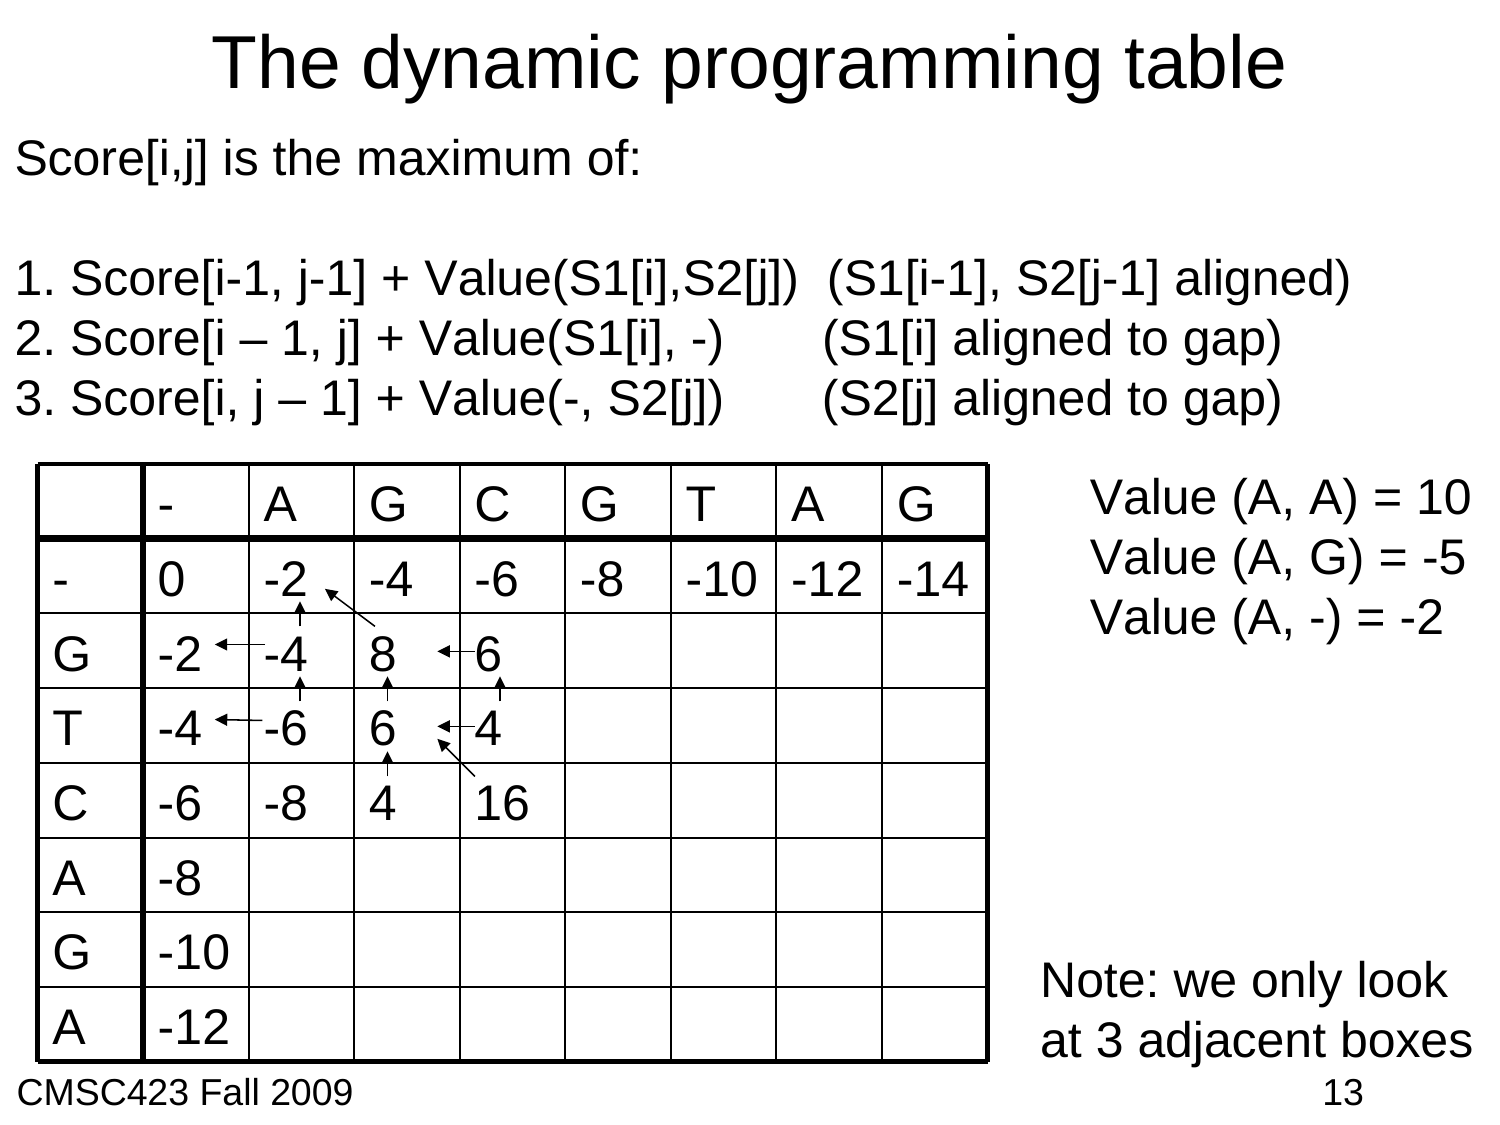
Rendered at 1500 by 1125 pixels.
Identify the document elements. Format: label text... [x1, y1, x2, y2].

text_box -12 [777, 542, 881, 612]
text_box 4 [461, 689, 564, 762]
text_box -8 [146, 839, 248, 911]
text_box 16 [461, 764, 564, 837]
text_box G [40, 913, 140, 986]
text_box Note: we only look at 3 adjacent boxes [1025, 940, 1489, 1076]
text_box - [40, 542, 140, 612]
text_box G [40, 614, 140, 687]
text_box -6 [146, 764, 248, 837]
text_box -10 [672, 542, 775, 612]
text_box -6 [461, 542, 564, 612]
text_box -2 [146, 614, 248, 687]
text_box -4 [355, 542, 459, 612]
text_box 6 [461, 614, 564, 687]
text_box -2 [250, 542, 353, 612]
text_box -4 [146, 689, 248, 762]
text_box A [40, 839, 140, 911]
text_box G [355, 466, 459, 535]
text_box -14 [883, 542, 985, 612]
text_box A [777, 466, 881, 535]
text_box -10 [146, 913, 248, 986]
text_box T [672, 466, 775, 535]
text_box 6 [355, 689, 459, 762]
title The dynamic programming table [0, 12, 1500, 113]
text_box G [566, 466, 670, 535]
text_box Score[i,j] is the maximum of: 1. Score[i-1, j-1] + Value(S1[i],S2[j]) (S1[i-1], S2[j-1] aligned) 2. Score[i – 1, j] + Value(S1[i], -) (S1[i] aligned to gap) 3. Score[i, j – 1] + Value(-, S2[j]) (S2[j] aligned to gap) [0, 118, 1500, 434]
text_box -4 [250, 614, 353, 687]
text_box -8 [566, 542, 670, 612]
text_box -6 [250, 689, 353, 762]
text_box 8 [355, 614, 459, 687]
text_box - [146, 466, 248, 535]
text_box C [461, 466, 564, 535]
text_box A [250, 466, 353, 535]
text_box -8 [250, 764, 353, 837]
text_box 4 [355, 764, 459, 837]
text_box T [40, 689, 140, 762]
text_box -12 [146, 988, 248, 1059]
text_box Value (A, A) = 10 Value (A, G) = -5 Value (A, -) = -2 [1075, 456, 1488, 652]
text_box A [40, 988, 140, 1059]
text_box G [883, 466, 985, 535]
text_box C [40, 764, 140, 837]
text_box 0 [146, 542, 248, 612]
